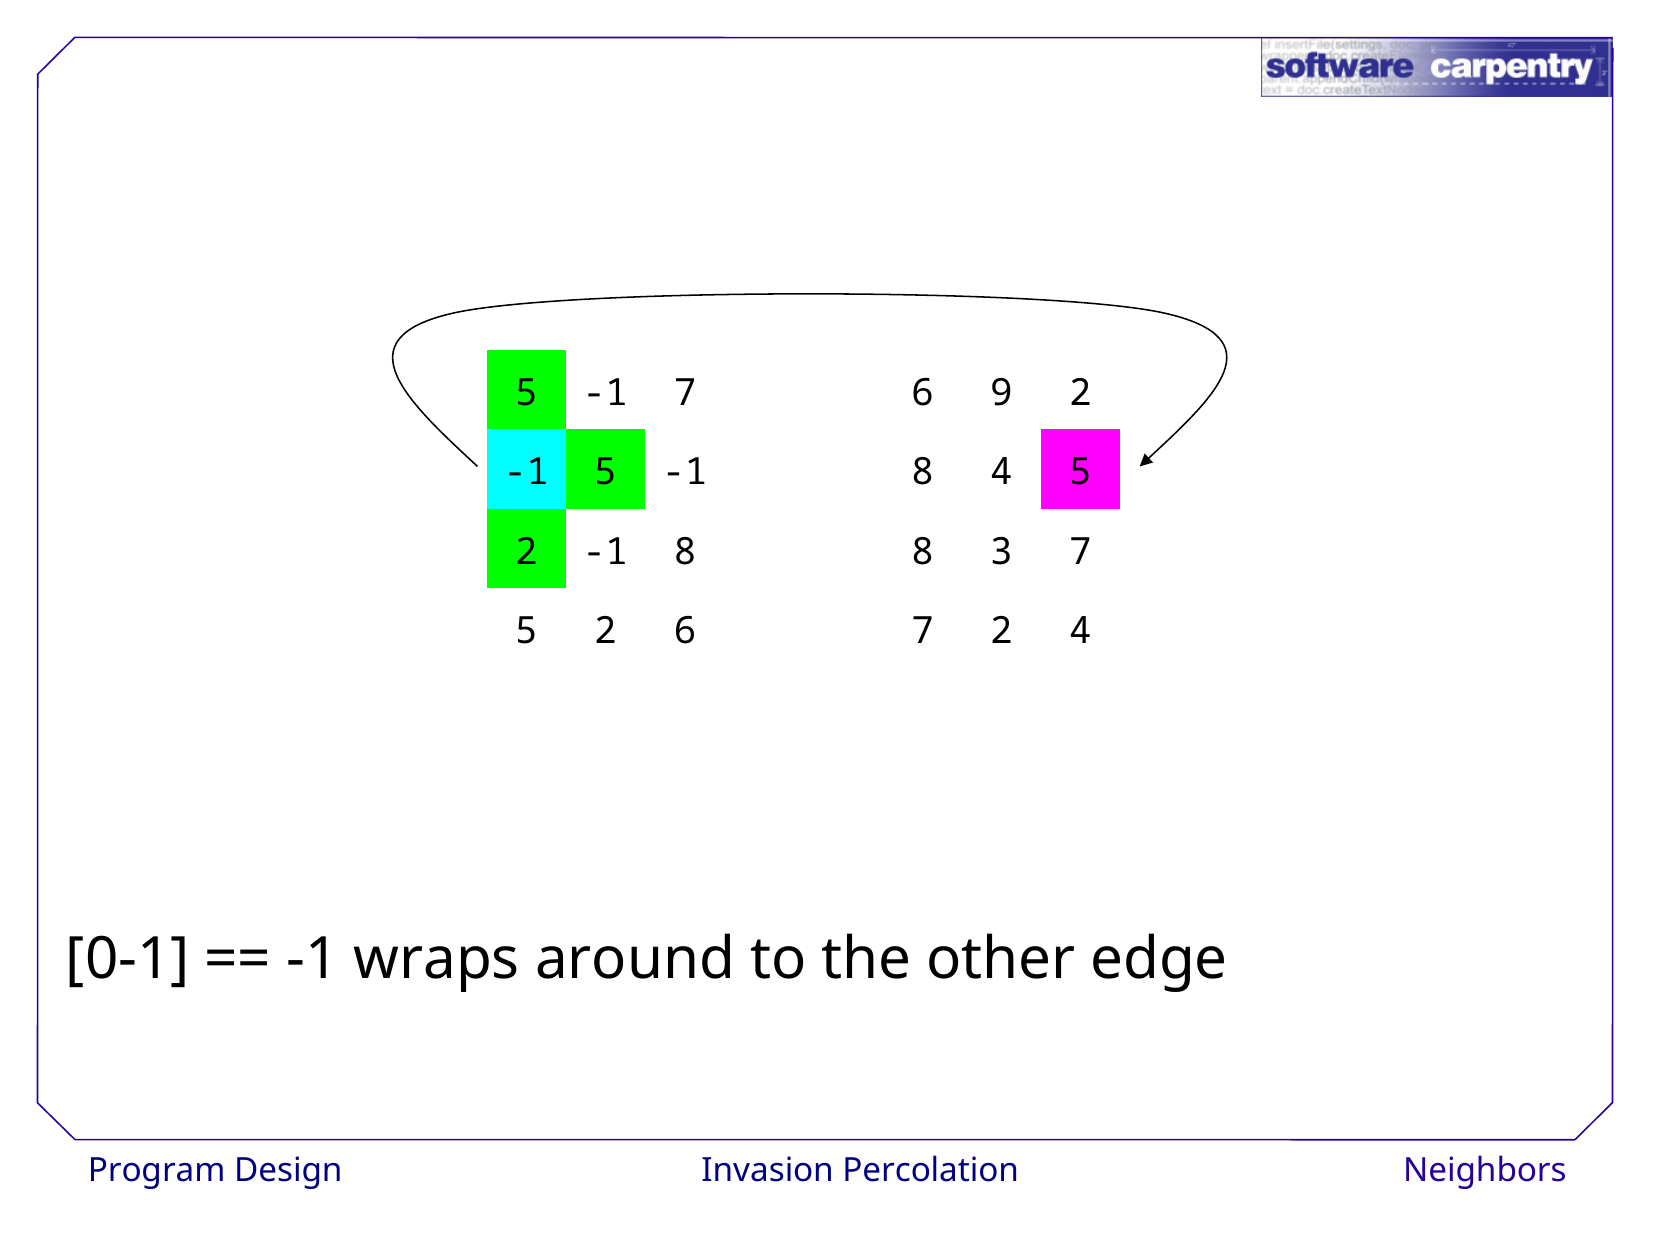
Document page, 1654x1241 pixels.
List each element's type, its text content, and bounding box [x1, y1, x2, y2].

table_cell 5 [566, 429, 645, 509]
table_cell -1 [566, 509, 645, 588]
table_cell 2 [962, 588, 1041, 667]
table_cell -1 [645, 429, 725, 509]
table_cell 8 [645, 509, 725, 588]
table_cell 8 [883, 509, 962, 588]
table_cell 6 [645, 588, 725, 667]
table_cell [725, 509, 804, 588]
table_header [804, 350, 883, 429]
table_header 9 [962, 350, 1041, 429]
table_cell 4 [1041, 588, 1120, 667]
table_cell 7 [1041, 509, 1120, 588]
text_box [0-1] == -1 wraps around to the other edge [51, 877, 1394, 999]
table_cell 8 [883, 429, 962, 509]
table_cell 5 [1041, 429, 1120, 509]
table_cell 5 [487, 588, 566, 667]
table_header 6 [883, 350, 962, 429]
table_cell 3 [962, 509, 1041, 588]
table_cell 2 [487, 509, 566, 588]
table_cell -1 [487, 429, 566, 509]
table_header [725, 350, 804, 429]
table_cell 7 [883, 588, 962, 667]
picture [1261, 39, 1613, 97]
table_cell 2 [566, 588, 645, 667]
table_header -1 [566, 350, 645, 429]
table_cell [804, 588, 883, 667]
table_header 2 [1041, 350, 1120, 429]
table_cell 4 [962, 429, 1041, 509]
table_cell [804, 509, 883, 588]
table_cell [725, 588, 804, 667]
table_cell [804, 429, 883, 509]
table_cell [725, 429, 804, 509]
table_header 5 [487, 350, 566, 429]
table_header 7 [645, 350, 725, 429]
